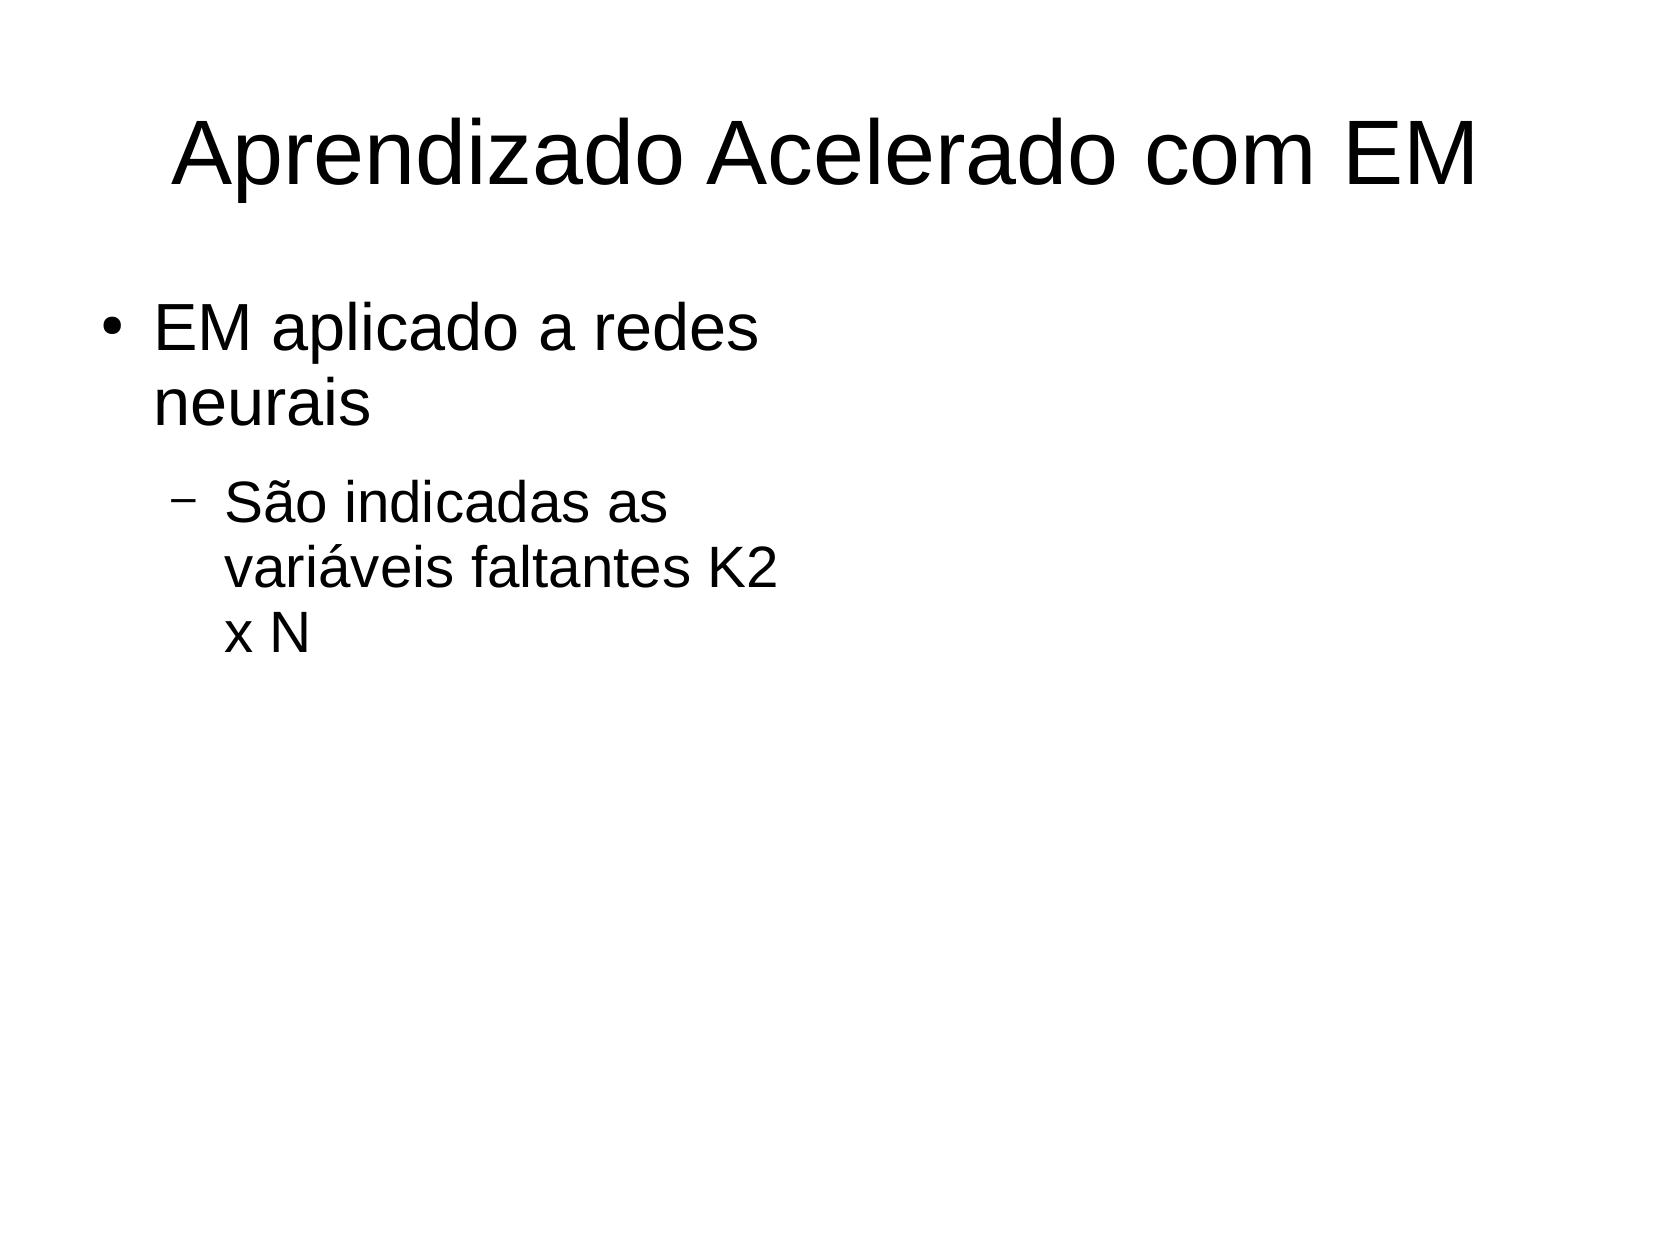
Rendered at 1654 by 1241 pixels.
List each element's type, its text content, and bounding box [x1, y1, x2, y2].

list EM aplicado a redes neurais São indicadas as variáveis faltantes K2 x N [82, 290, 809, 1010]
title Aprendizado Acelerado com EM [82, 49, 1571, 257]
